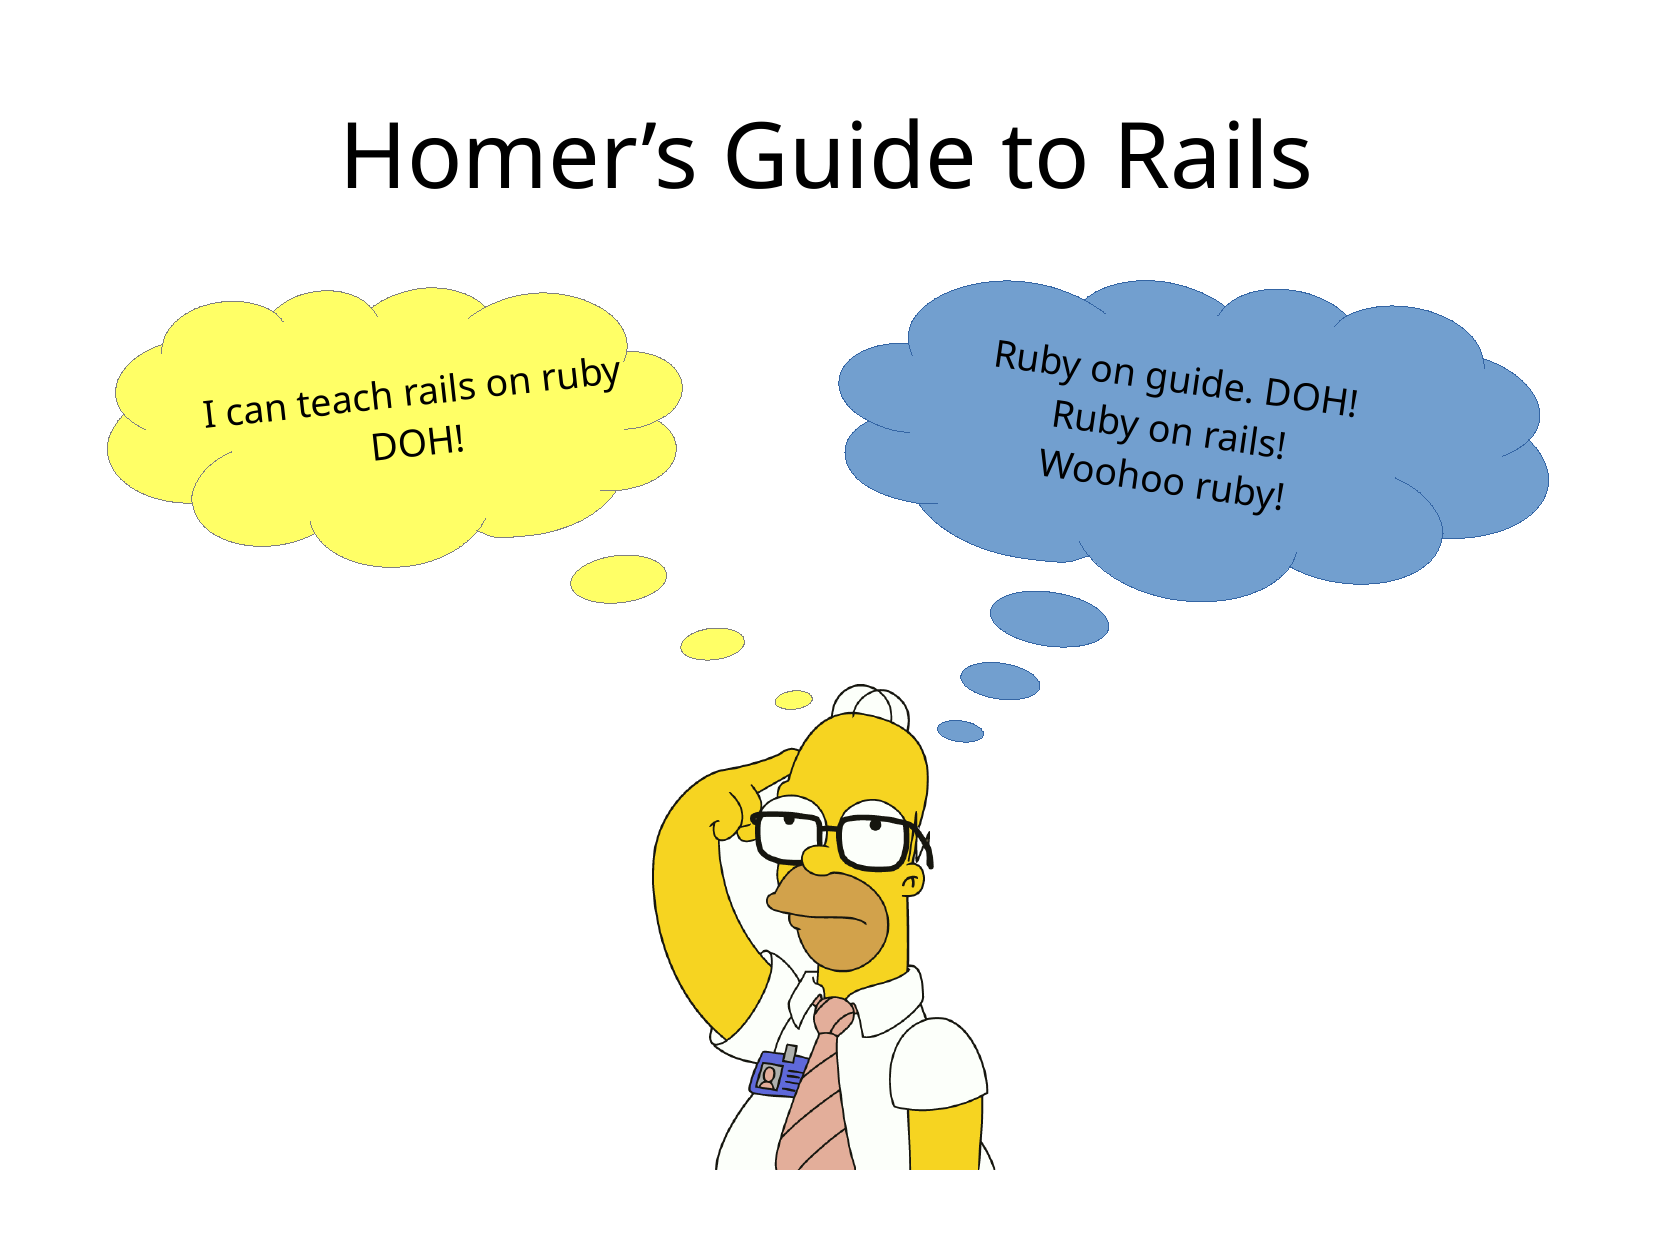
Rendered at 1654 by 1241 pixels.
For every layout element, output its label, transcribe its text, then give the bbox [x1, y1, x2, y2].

text_box Ruby on guide. DOH! Ruby on rails! Woohoo ruby! [990, 591, 1109, 648]
text_box Ruby on guide. DOH! Ruby on rails! Woohoo ruby! [960, 662, 1040, 700]
title Homer’s Guide to Rails [82, 49, 1571, 257]
text_box I can teach rails on ruby DOH! [107, 287, 683, 568]
text_box I can teach rails on ruby DOH! [775, 690, 813, 710]
text_box Ruby on guide. DOH! Ruby on rails! Woohoo ruby! [937, 720, 984, 743]
text_box I can teach rails on ruby DOH! [680, 628, 745, 661]
picture [460, 684, 1187, 1170]
text_box Ruby on guide. DOH! Ruby on rails! Woohoo ruby! [838, 280, 1549, 602]
text_box I can teach rails on ruby DOH! [570, 555, 667, 604]
